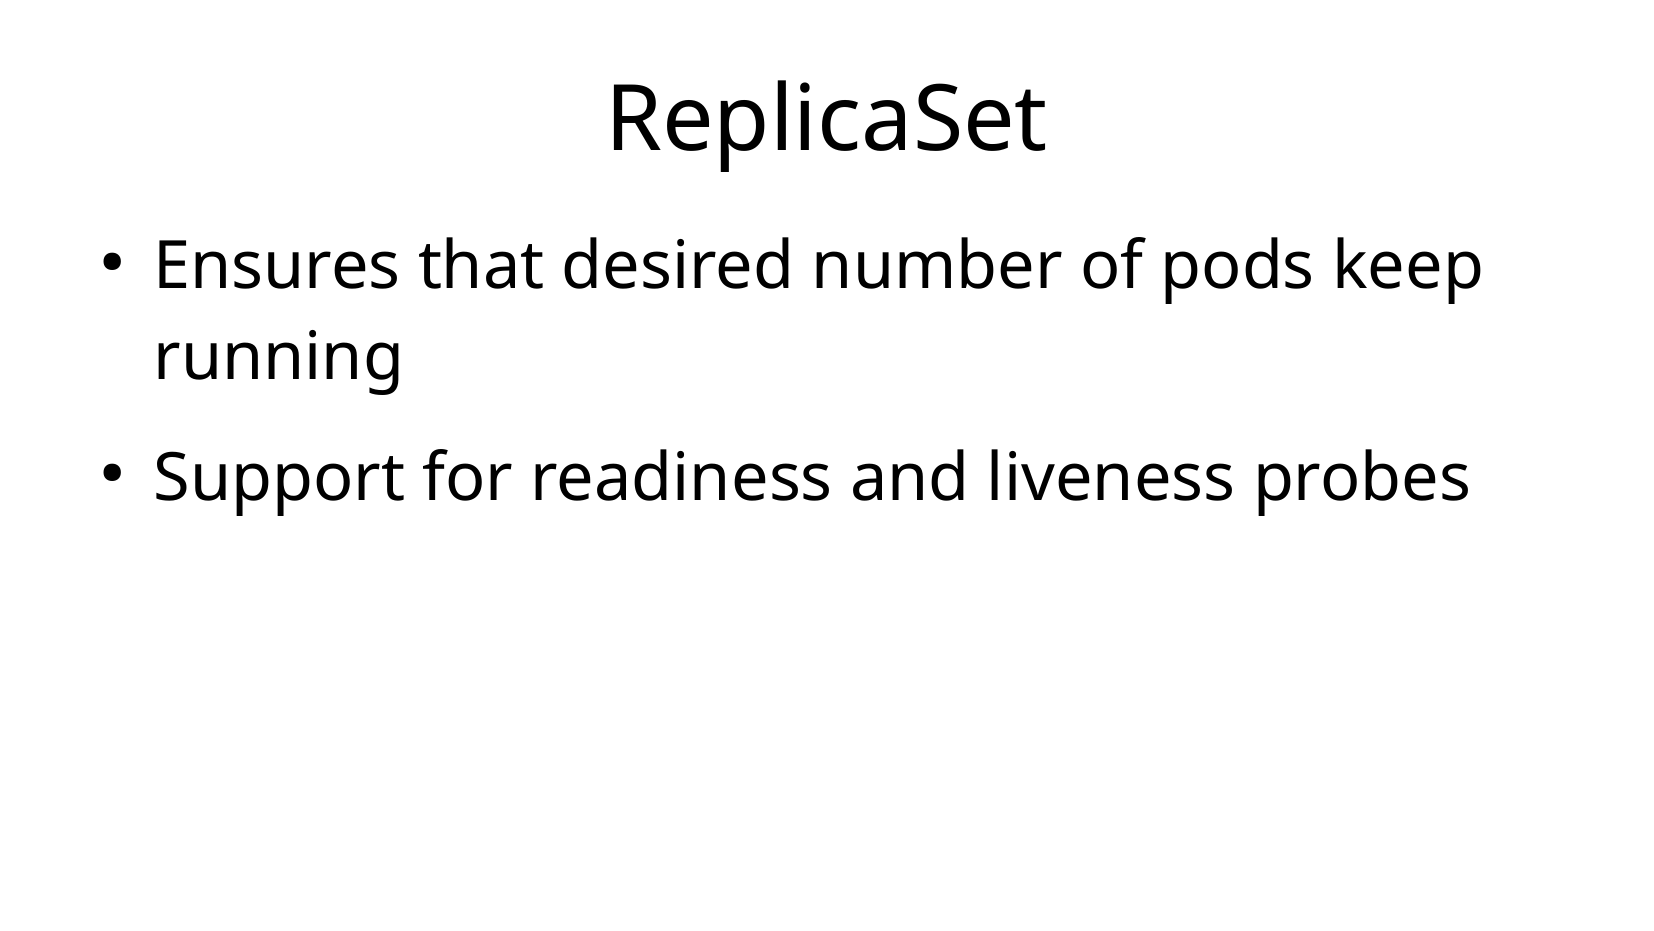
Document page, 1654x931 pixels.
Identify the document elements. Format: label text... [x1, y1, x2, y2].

title ReplicaSet [82, 37, 1571, 193]
list Ensures that desired number of pods keep running Support for readiness and liveness probes [82, 217, 1571, 758]
